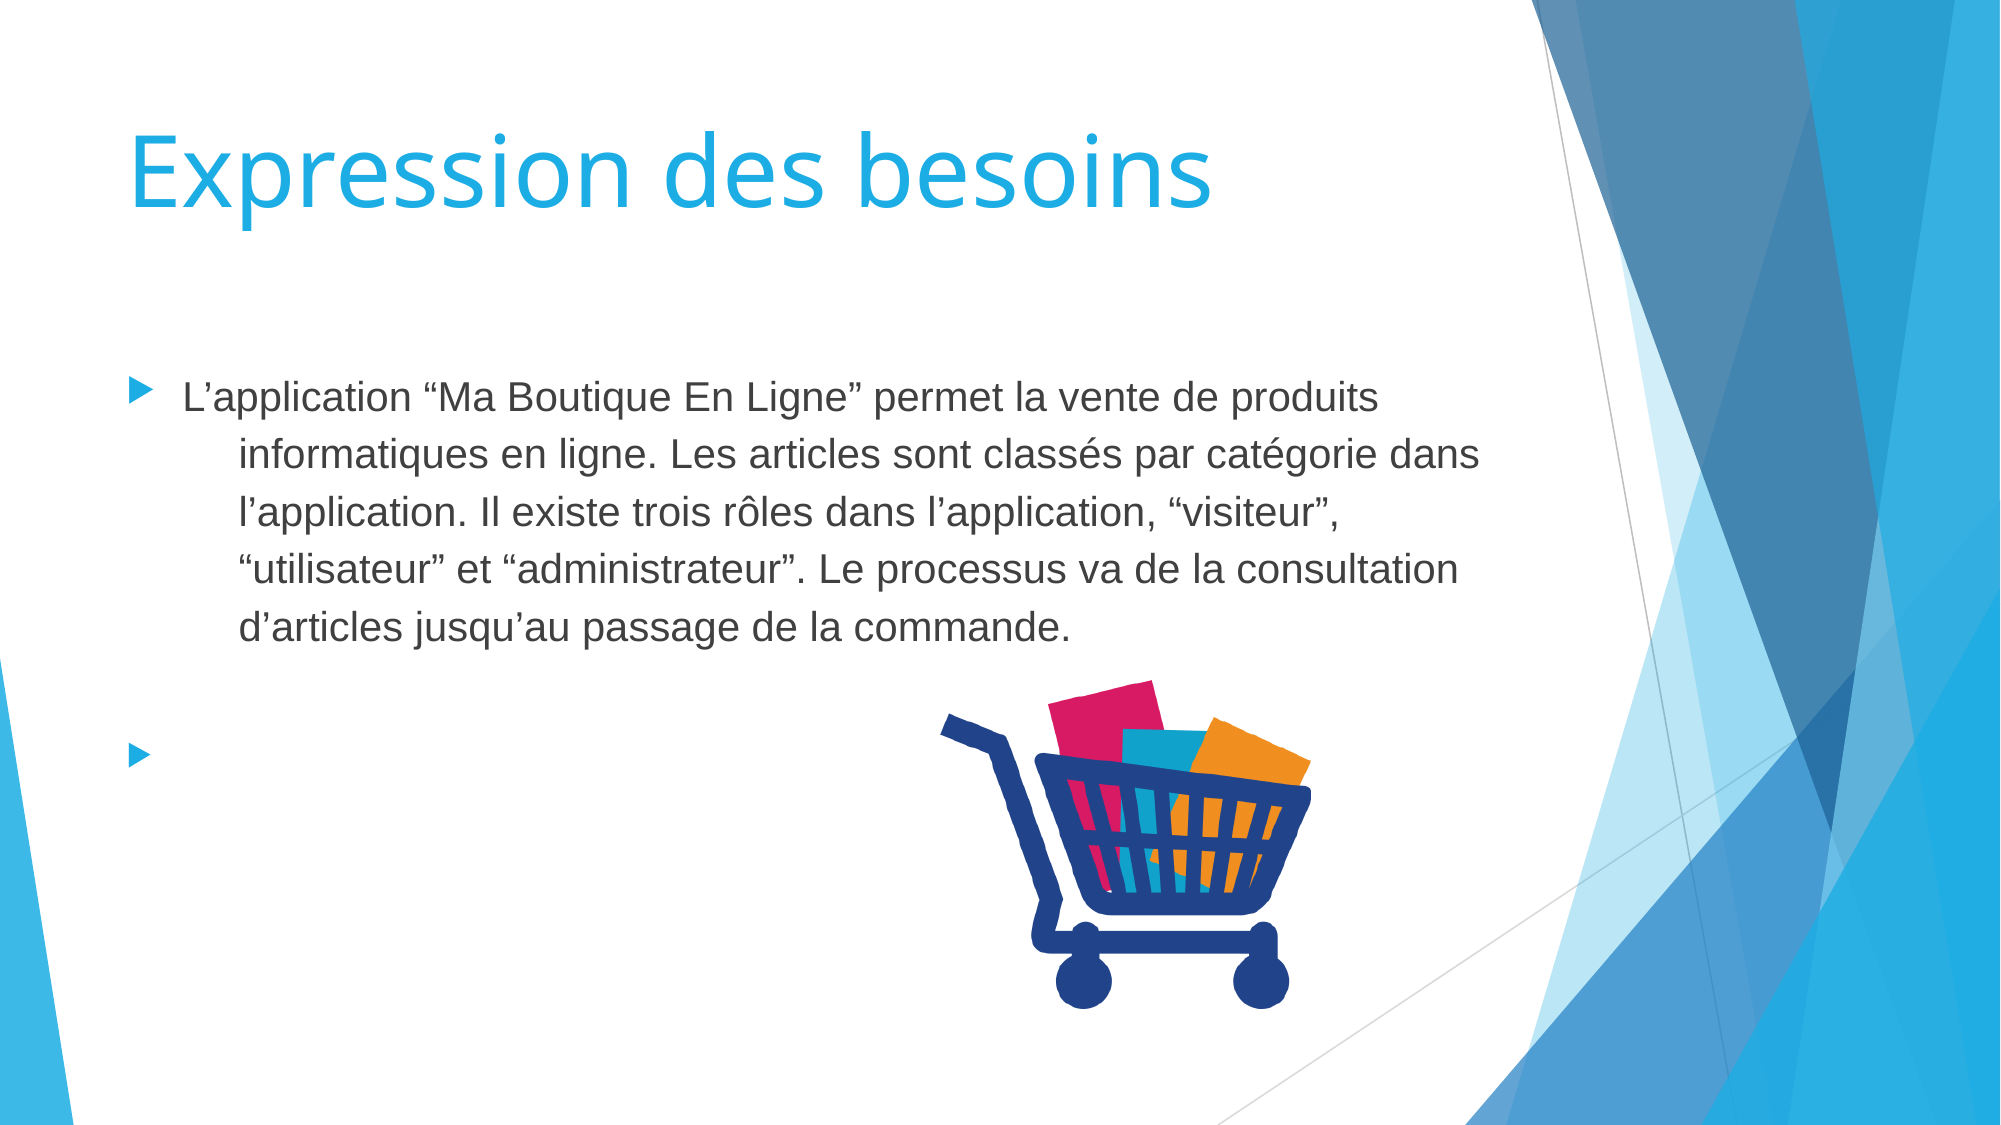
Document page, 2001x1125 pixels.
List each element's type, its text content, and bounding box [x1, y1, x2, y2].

title Expression des besoins [111, 99, 1522, 317]
list L’application “Ma Boutique En Ligne” permet la vente de produits informatiques en ligne. Les articles sont classés par catégorie dans l’application. Il existe trois rôles dans l’application, “visiteur”, “utilisateur” et “administrateur”. Le processus va de la consultation d’articles jusqu’au passage de la commande. [111, 354, 1522, 992]
picture [940, 658, 1311, 1029]
